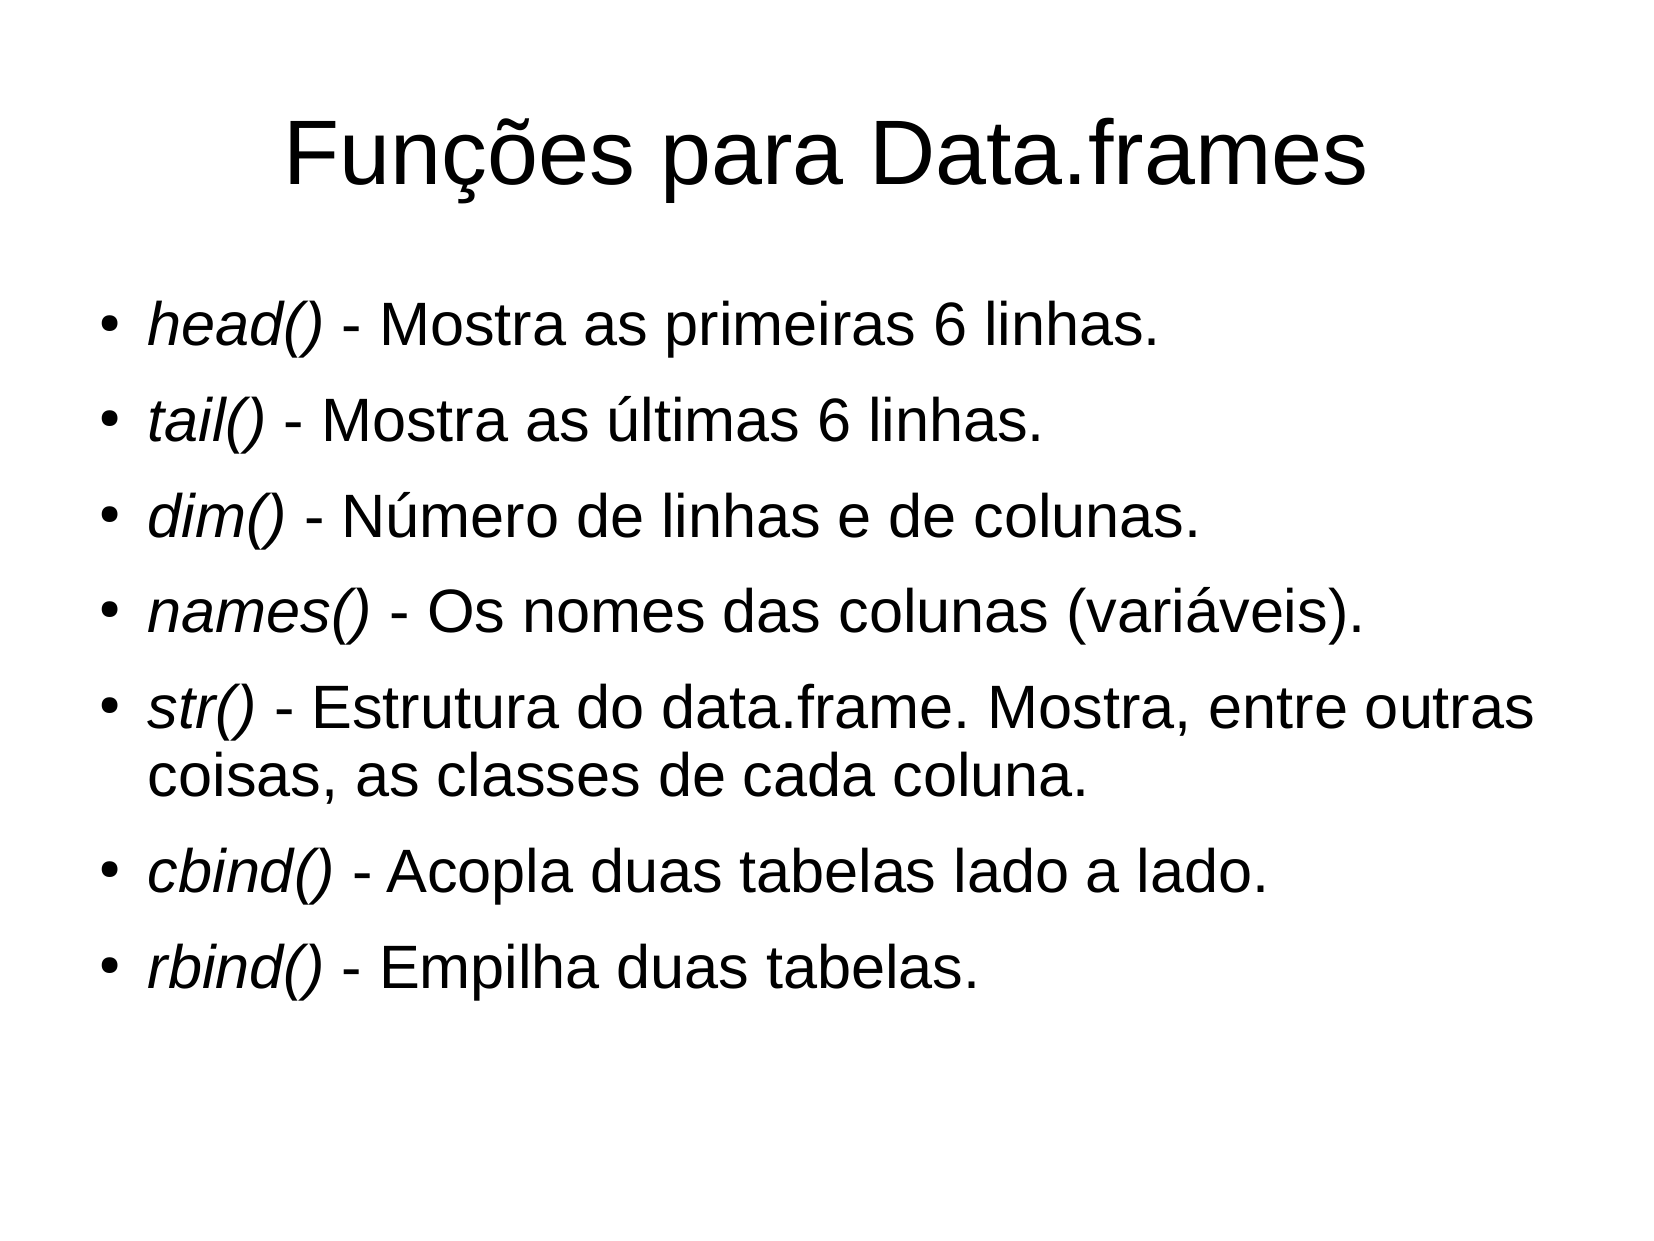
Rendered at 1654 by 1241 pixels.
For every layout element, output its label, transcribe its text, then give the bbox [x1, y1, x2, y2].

list head() - Mostra as primeiras 6 linhas. tail() - Mostra as últimas 6 linhas. dim() - Número de linhas e de colunas. names() - Os nomes das colunas (variáveis). str() - Estrutura do data.frame. Mostra, entre outras coisas, as classes de cada coluna. cbind() - Acopla duas tabelas lado a lado. rbind() - Empilha duas tabelas. [82, 290, 1571, 1010]
title Funções para Data.frames [82, 49, 1571, 257]
